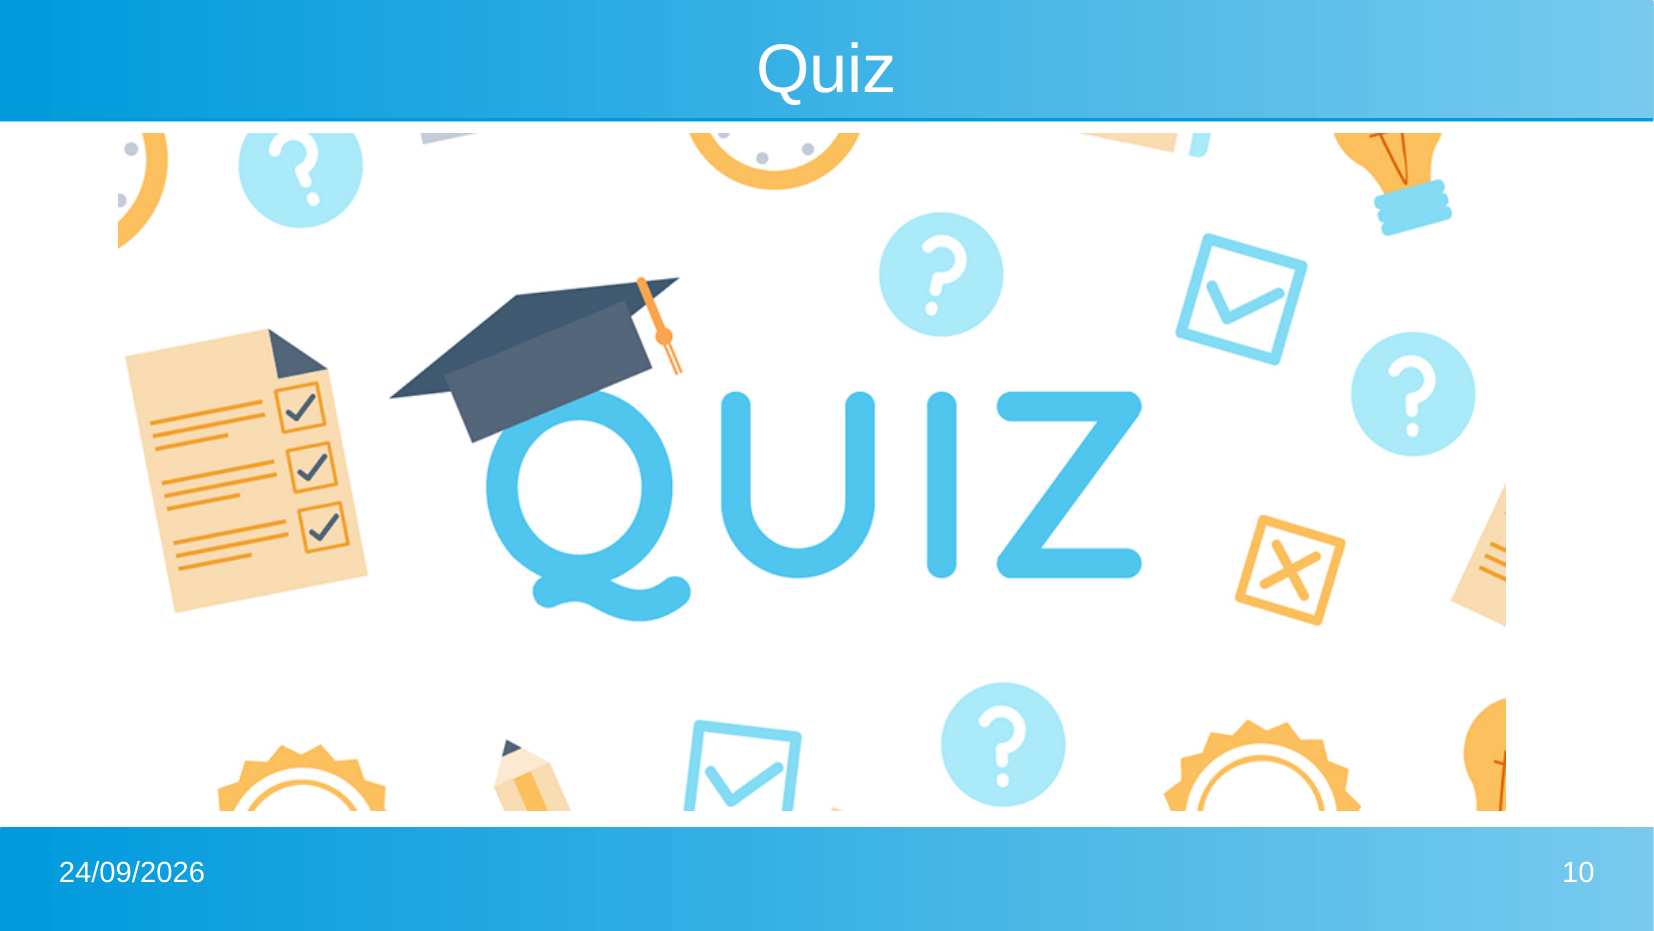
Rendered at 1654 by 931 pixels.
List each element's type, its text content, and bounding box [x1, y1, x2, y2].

picture [118, 133, 1506, 811]
title Quiz [59, 29, 1595, 108]
